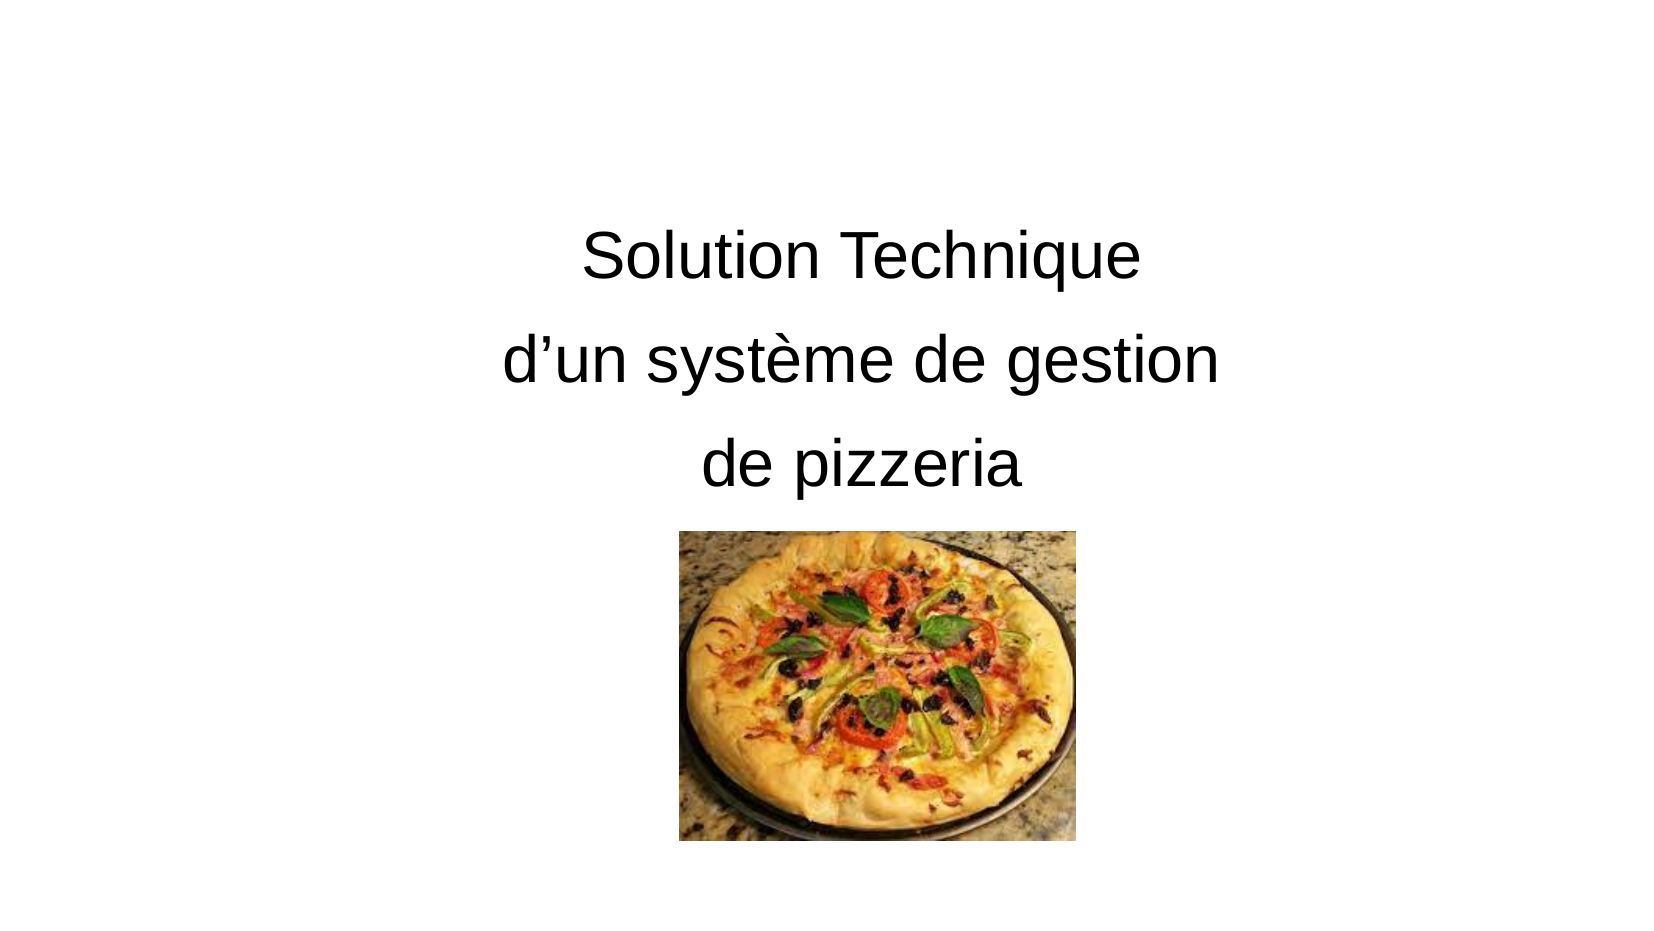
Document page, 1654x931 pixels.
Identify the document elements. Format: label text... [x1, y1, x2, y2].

list Solution Technique d’un système de gestion de pizzeria [82, 217, 1571, 758]
picture [679, 531, 1076, 841]
